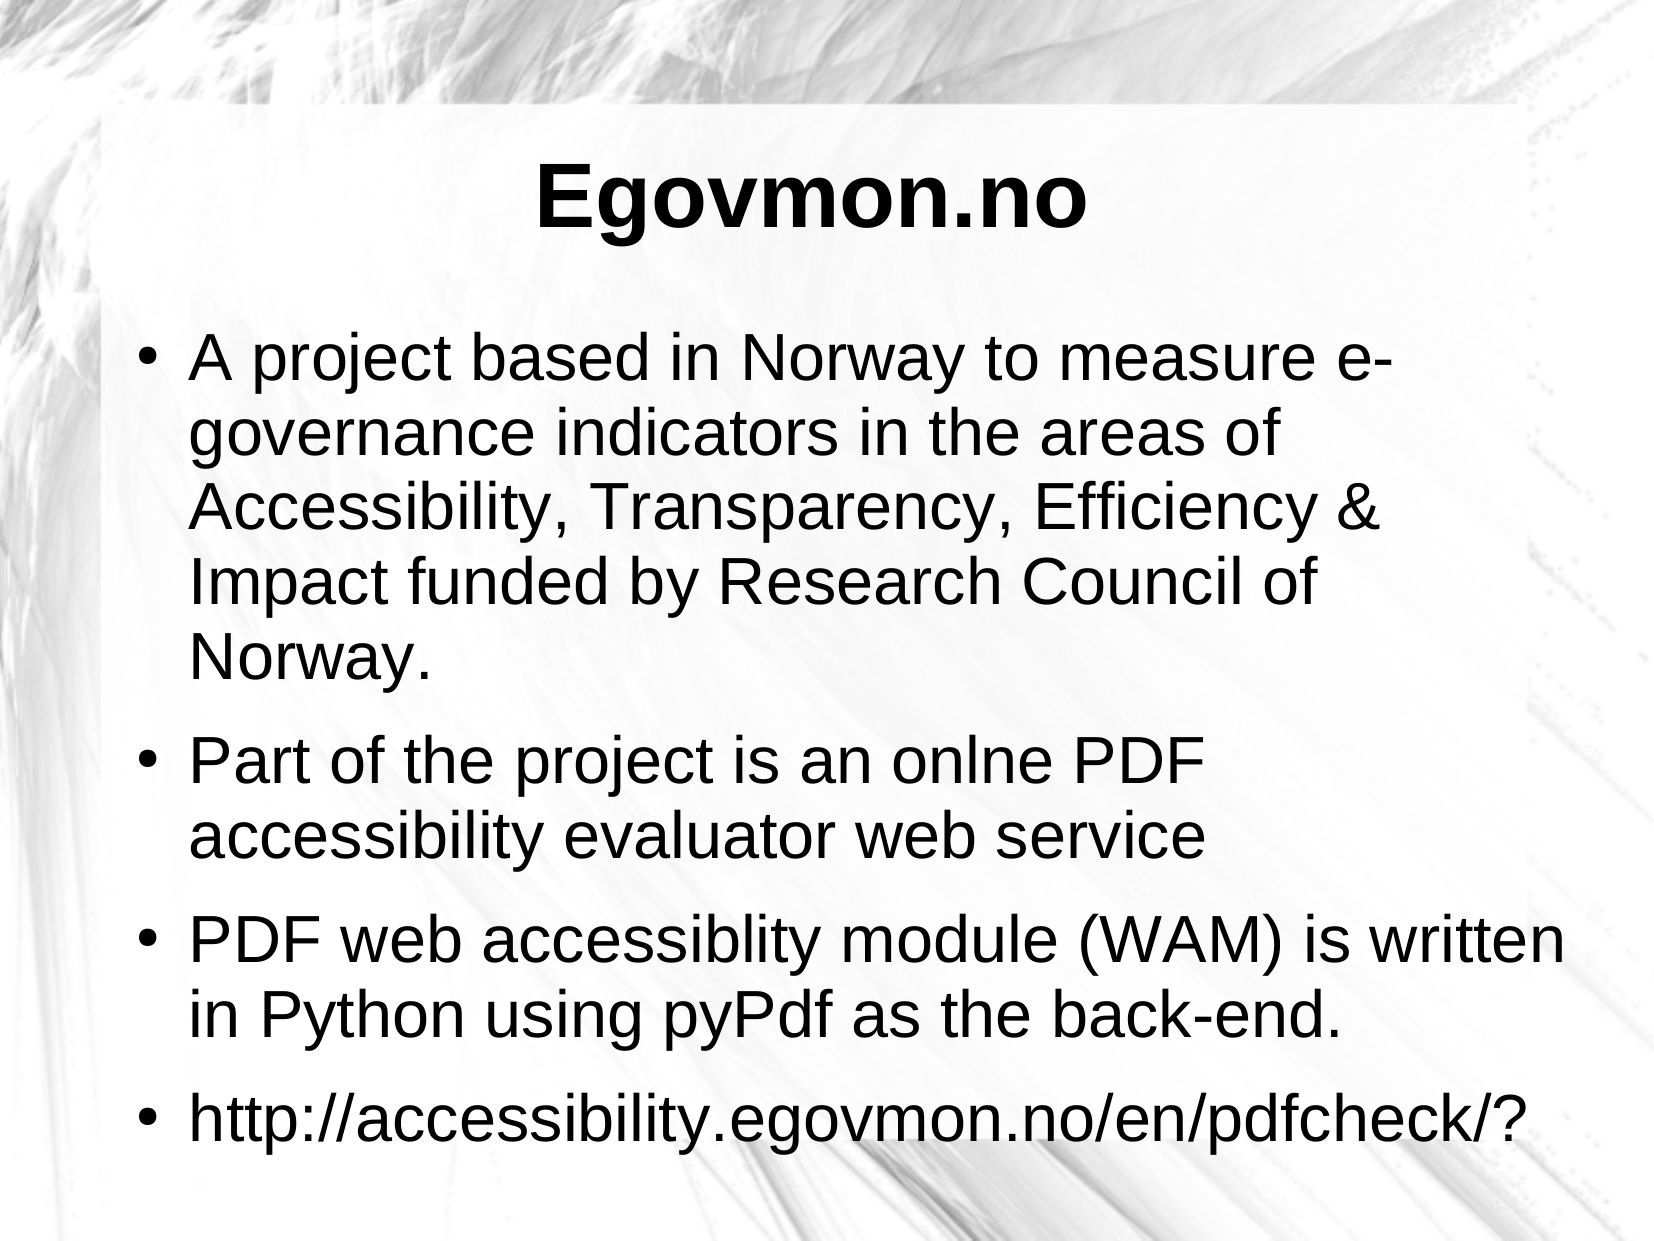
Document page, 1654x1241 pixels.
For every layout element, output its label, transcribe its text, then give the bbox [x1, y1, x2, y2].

title Egovmon.no [118, 112, 1506, 281]
picture [0, 0, 1654, 1241]
list A project based in Norway to measure e-governance indicators in the areas of Accessibility, Transparency, Efficiency & Impact funded by Research Council of Norway. Part of the project is an onlne PDF accessibility evaluator web service PDF web accessiblity module (WAM) is written in Python using pyPdf as the back-end. http://accessibility.egovmon.no/en/pdfcheck/? [118, 319, 1571, 1157]
